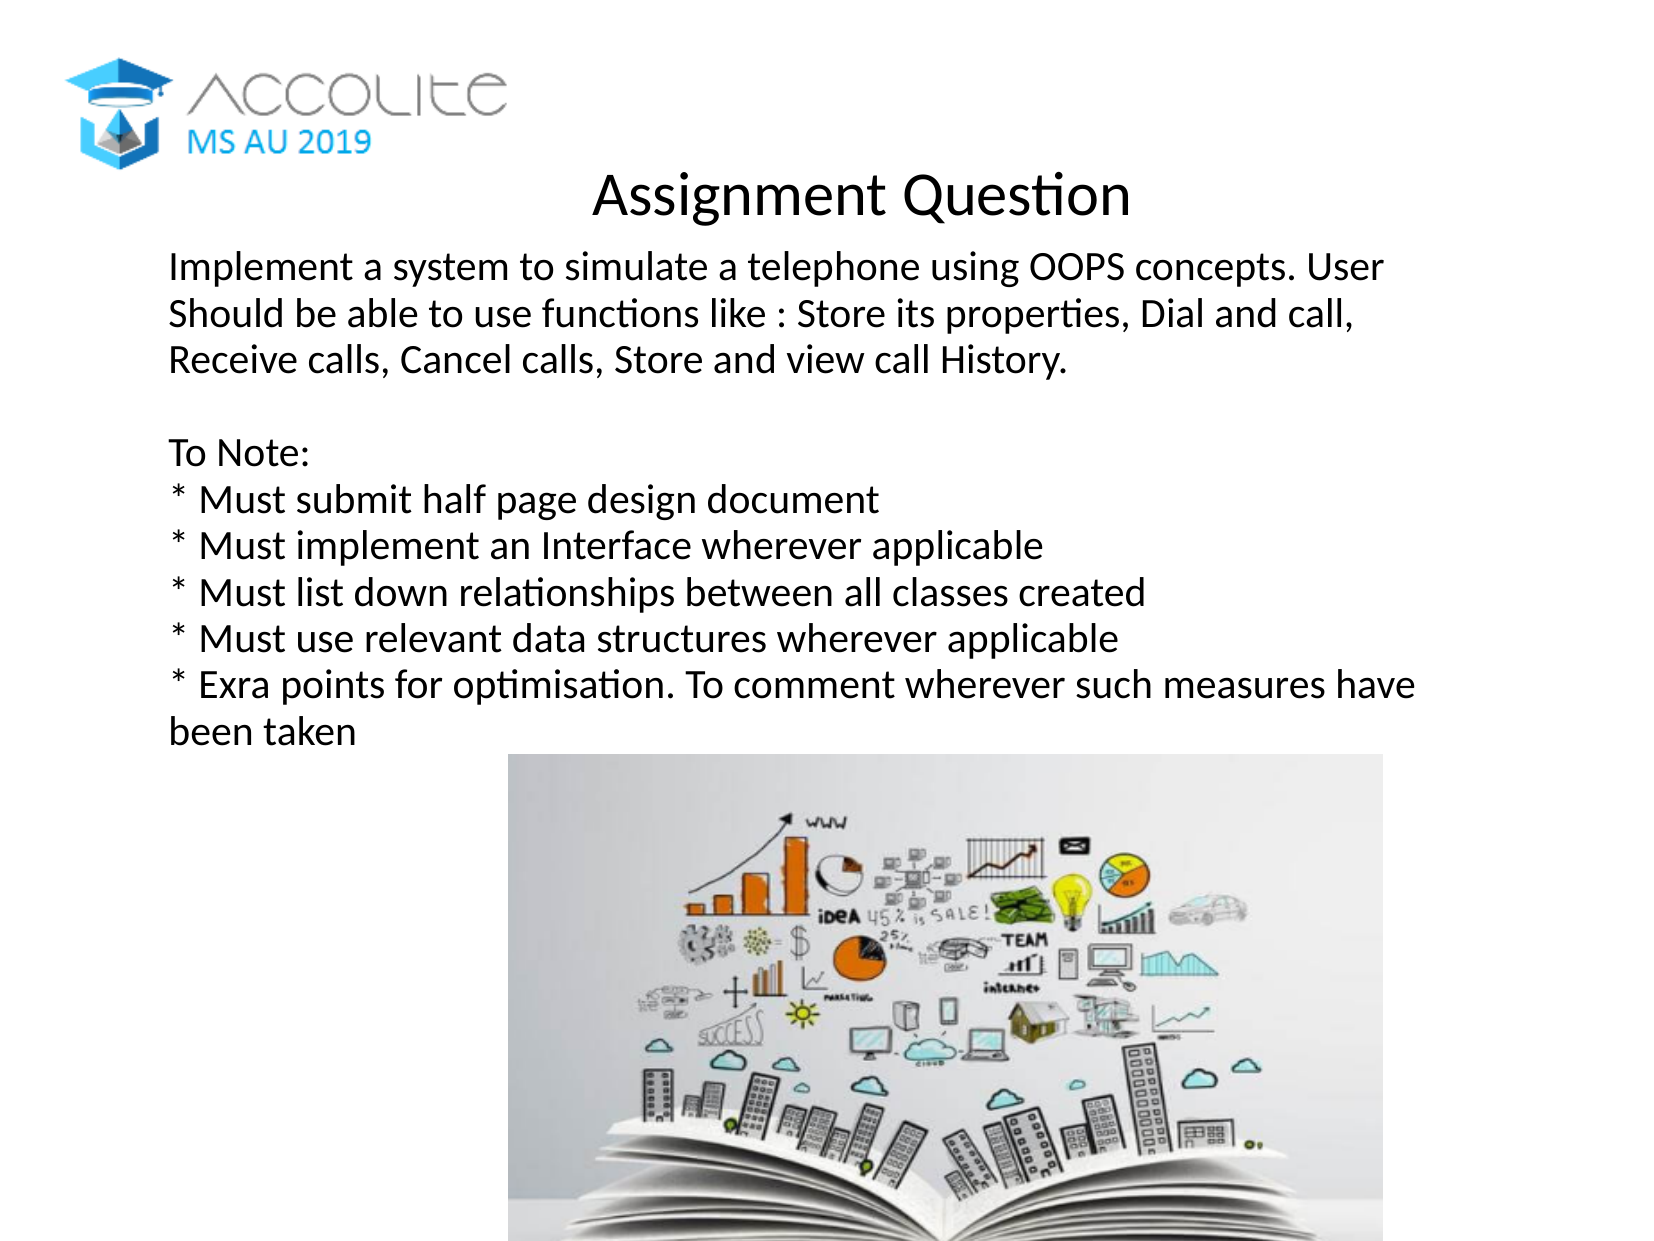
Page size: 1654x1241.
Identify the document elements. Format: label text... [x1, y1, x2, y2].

picture [62, 56, 521, 179]
picture [508, 754, 1383, 1241]
text_box Assignment Question [118, 90, 1607, 298]
text_box Implement a system to simulate a telephone using OOPS concepts. User Should be able to use functions like : Store its properties, Dial and call, Receive calls, Cancel calls, Store and view call History. To Note: * Must submit half page design document * Must implement an Interface wherever applicable * Must list down relationships between all classes created * Must use relevant data structures wherever applicable * Exra points for optimisation. To comment wherever such measures have been taken [153, 236, 1508, 1077]
